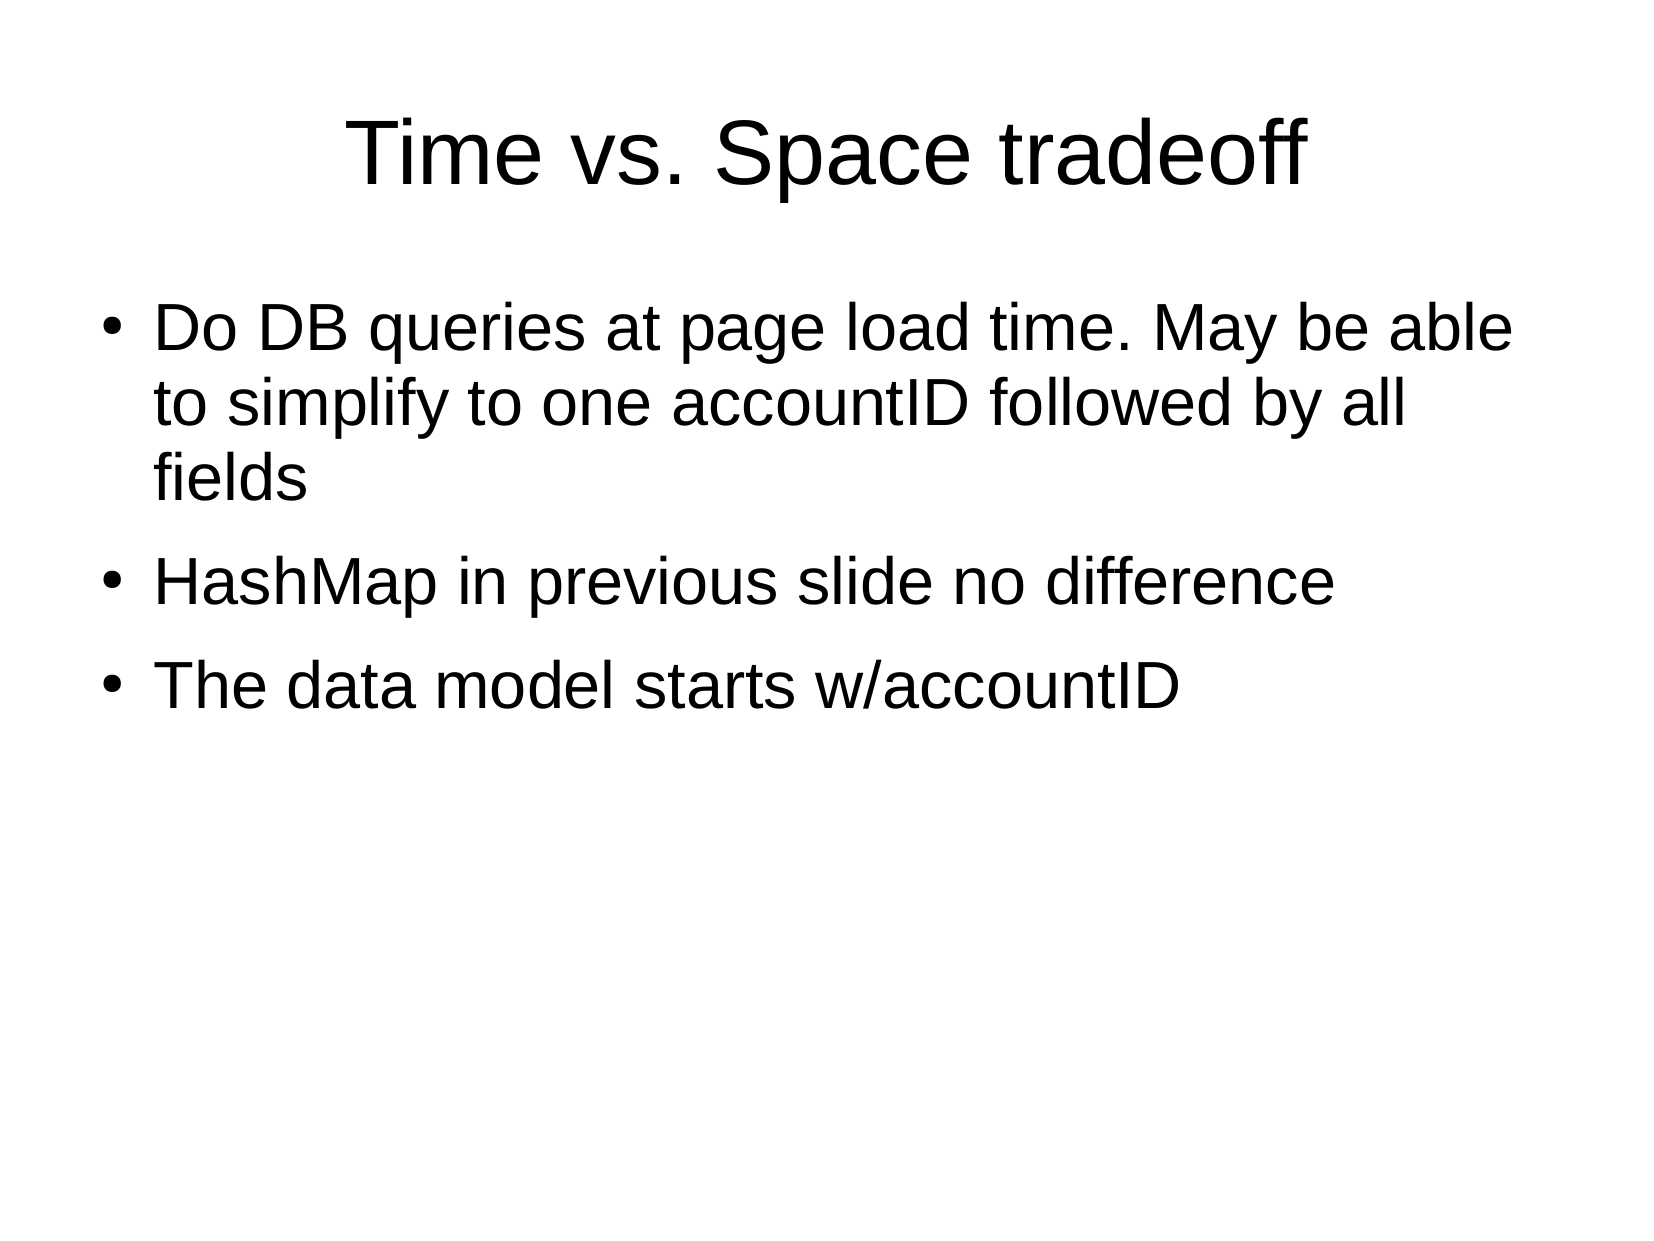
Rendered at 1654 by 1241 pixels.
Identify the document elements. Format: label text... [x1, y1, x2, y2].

title Time vs. Space tradeoff [82, 49, 1571, 257]
list Do DB queries at page load time. May be able to simplify to one accountID followed by all fields HashMap in previous slide no difference The data model starts w/accountID [82, 290, 1571, 1109]
